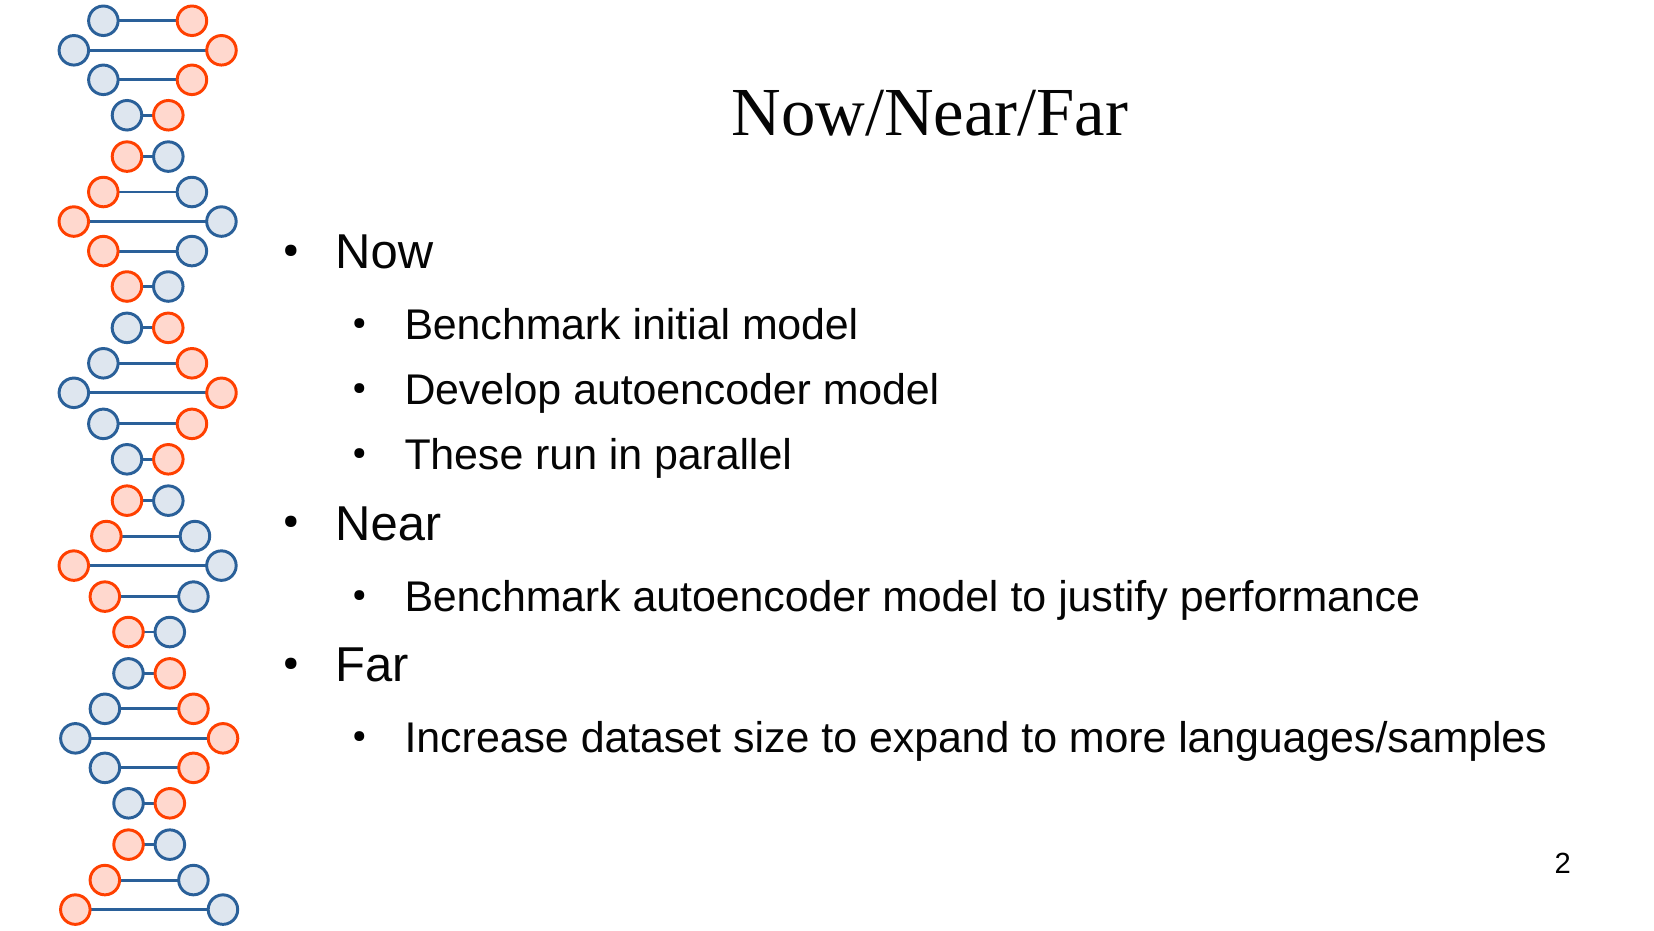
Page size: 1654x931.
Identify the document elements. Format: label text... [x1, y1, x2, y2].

title Now/Near/Far [265, 35, 1595, 189]
list Now Benchmark initial model Develop autoencoder model These run in parallel Near Benchmark autoencoder model to justify performance Far Increase dataset size to expand to more languages/samples [265, 224, 1595, 764]
